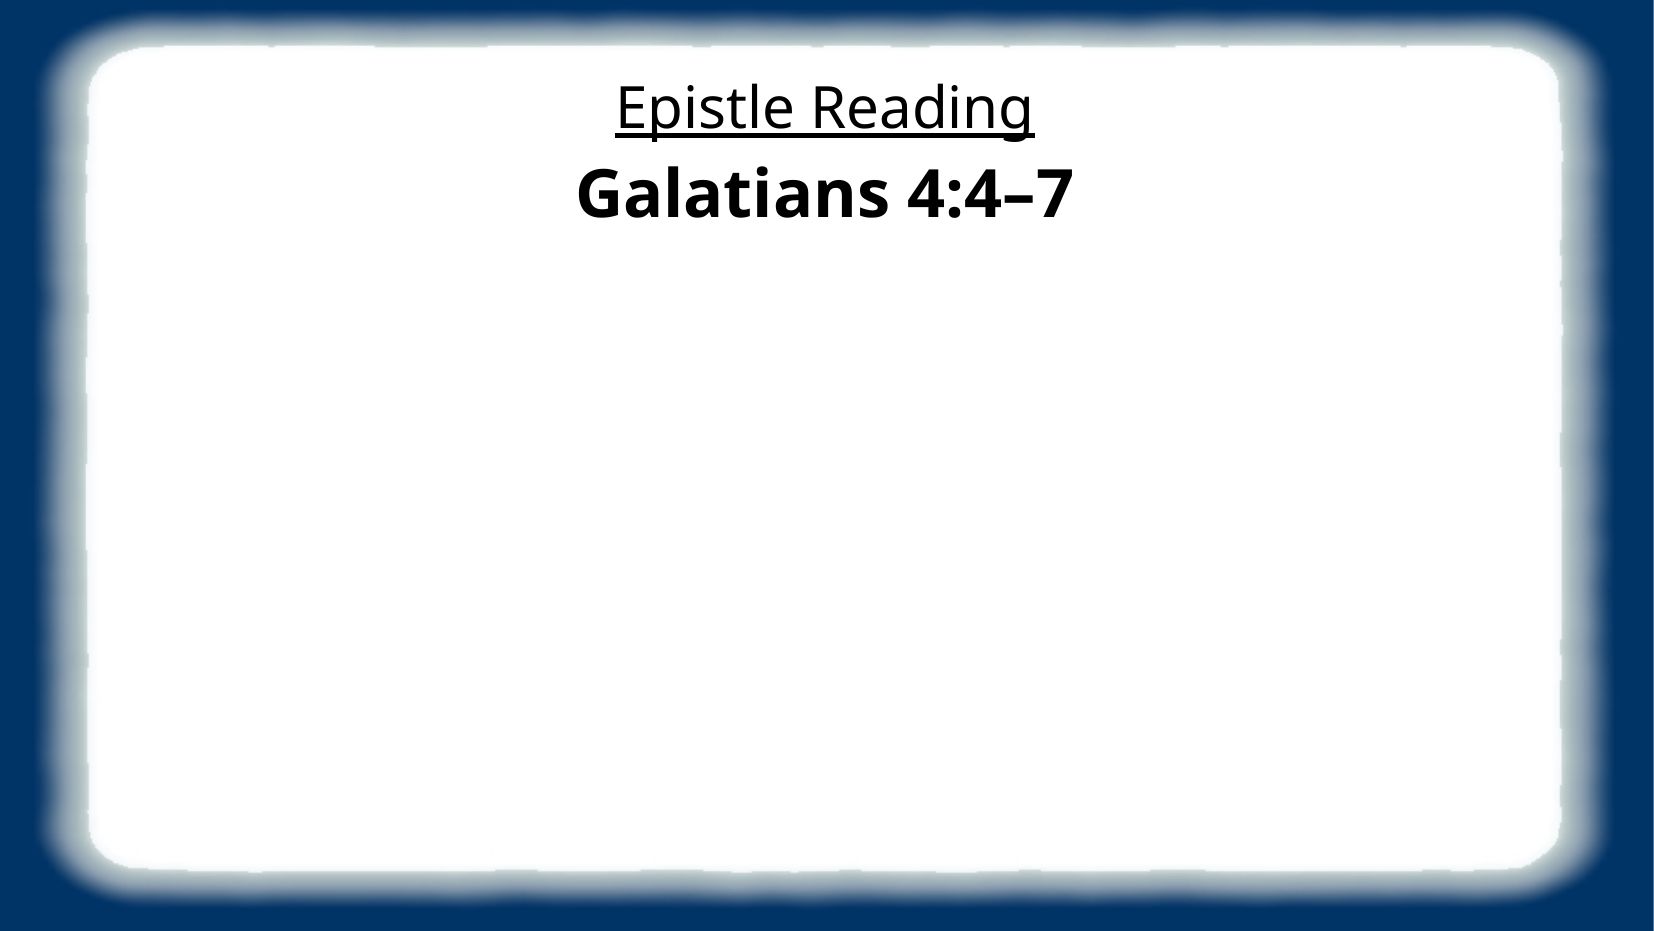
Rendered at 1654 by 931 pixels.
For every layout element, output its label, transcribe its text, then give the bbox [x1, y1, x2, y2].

picture [0, 0, 1654, 931]
text_box Epistle Reading Galatians 4:4–7 [75, 59, 1576, 241]
